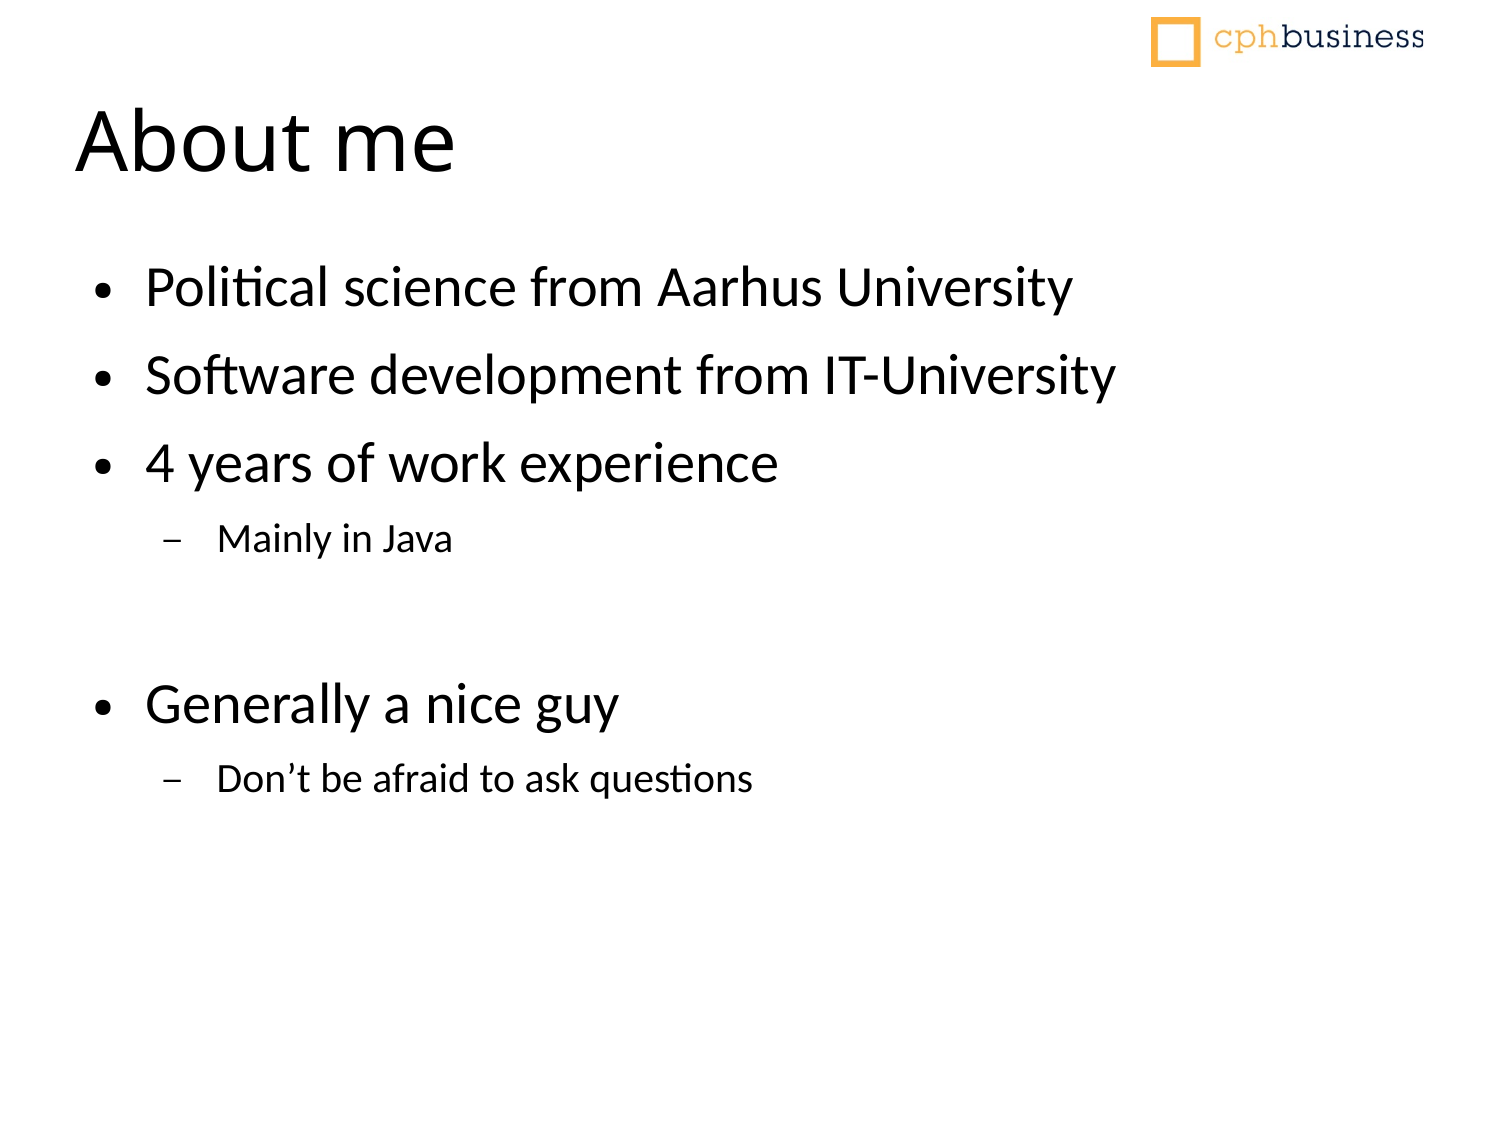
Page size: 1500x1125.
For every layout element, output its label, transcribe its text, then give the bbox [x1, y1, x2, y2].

title About me [75, 44, 1425, 233]
list Political science from Aarhus University Software development from IT-University 4 years of work experience Mainly in Java Generally a nice guy Don’t be afraid to ask questions [75, 263, 1425, 916]
picture [1151, 17, 1424, 44]
